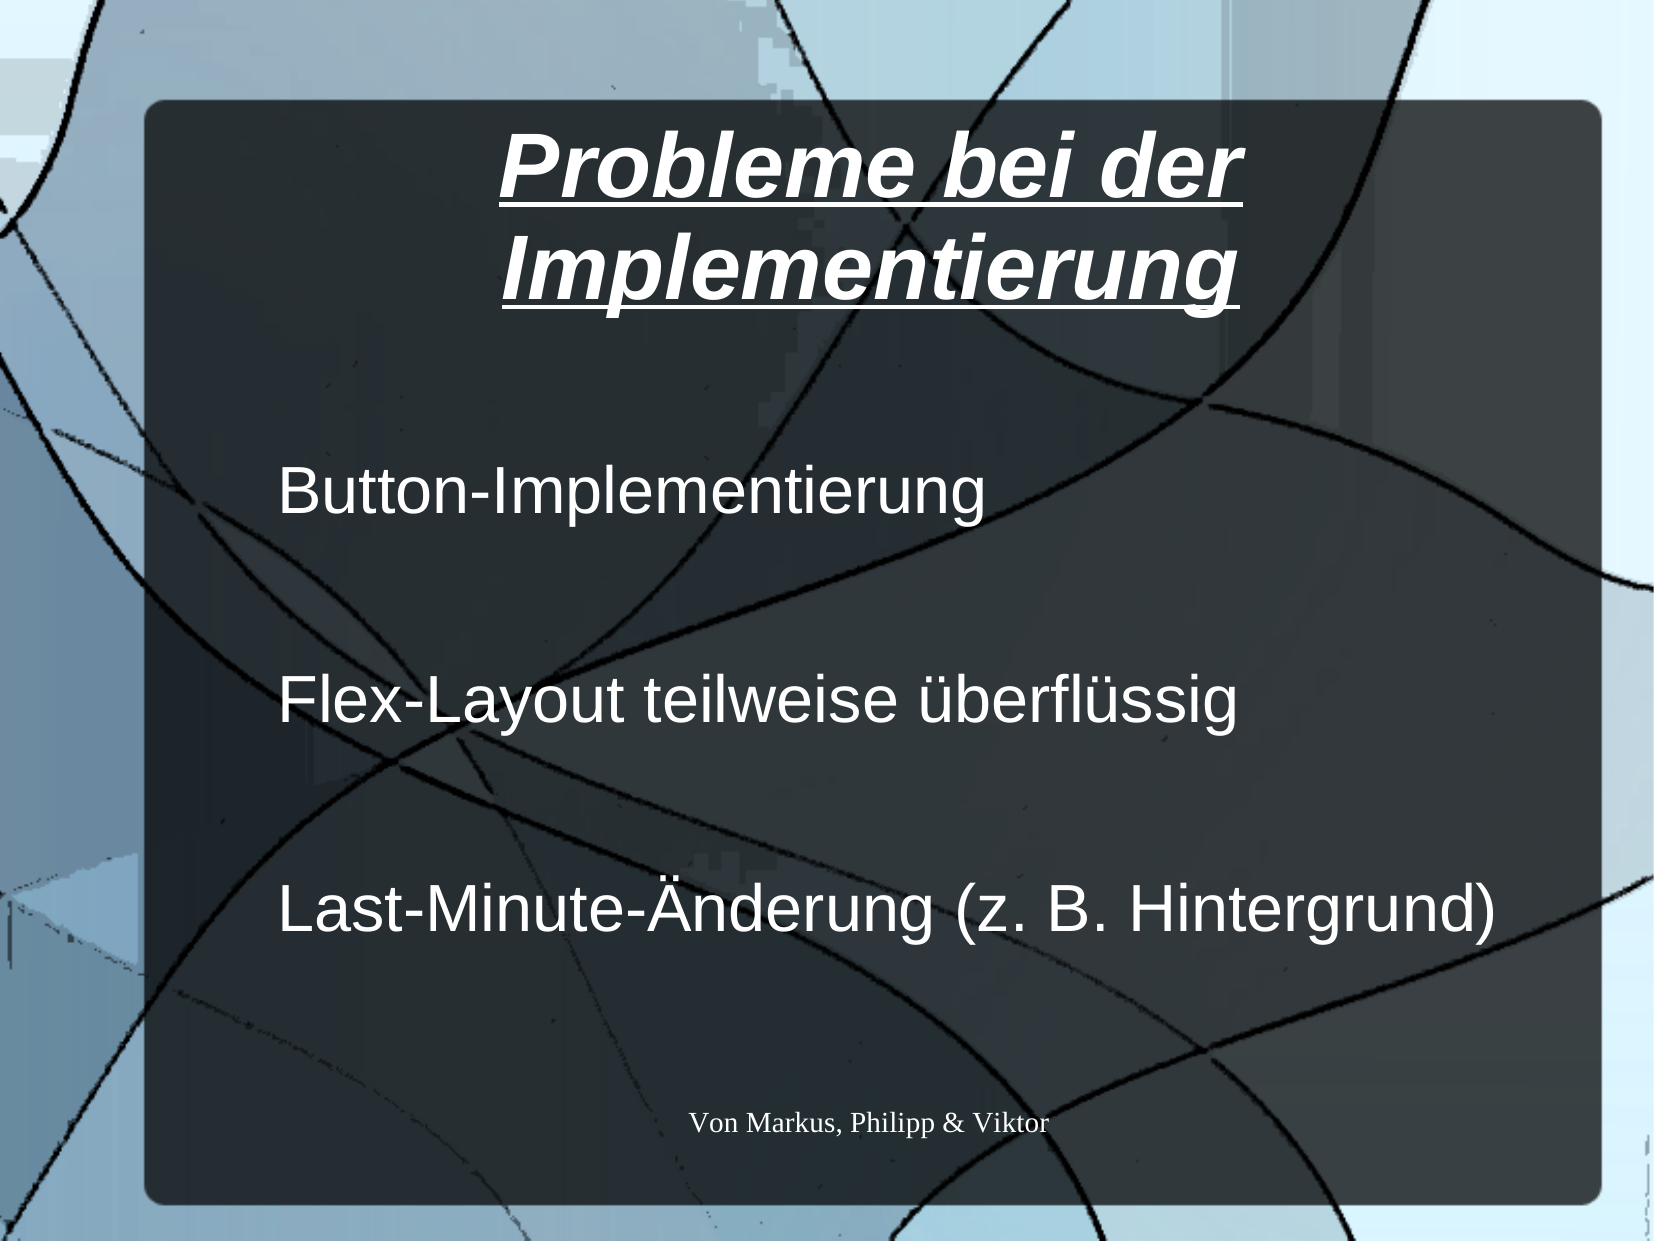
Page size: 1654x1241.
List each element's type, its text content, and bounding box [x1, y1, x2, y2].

list Button-Implementierung Flex-Layout teilweise überflüssig Last-Minute-Änderung (z. B. Hintergrund) [206, 349, 1571, 1050]
title Probleme bei der Implementierung [159, 108, 1583, 325]
picture [0, 0, 1654, 1241]
